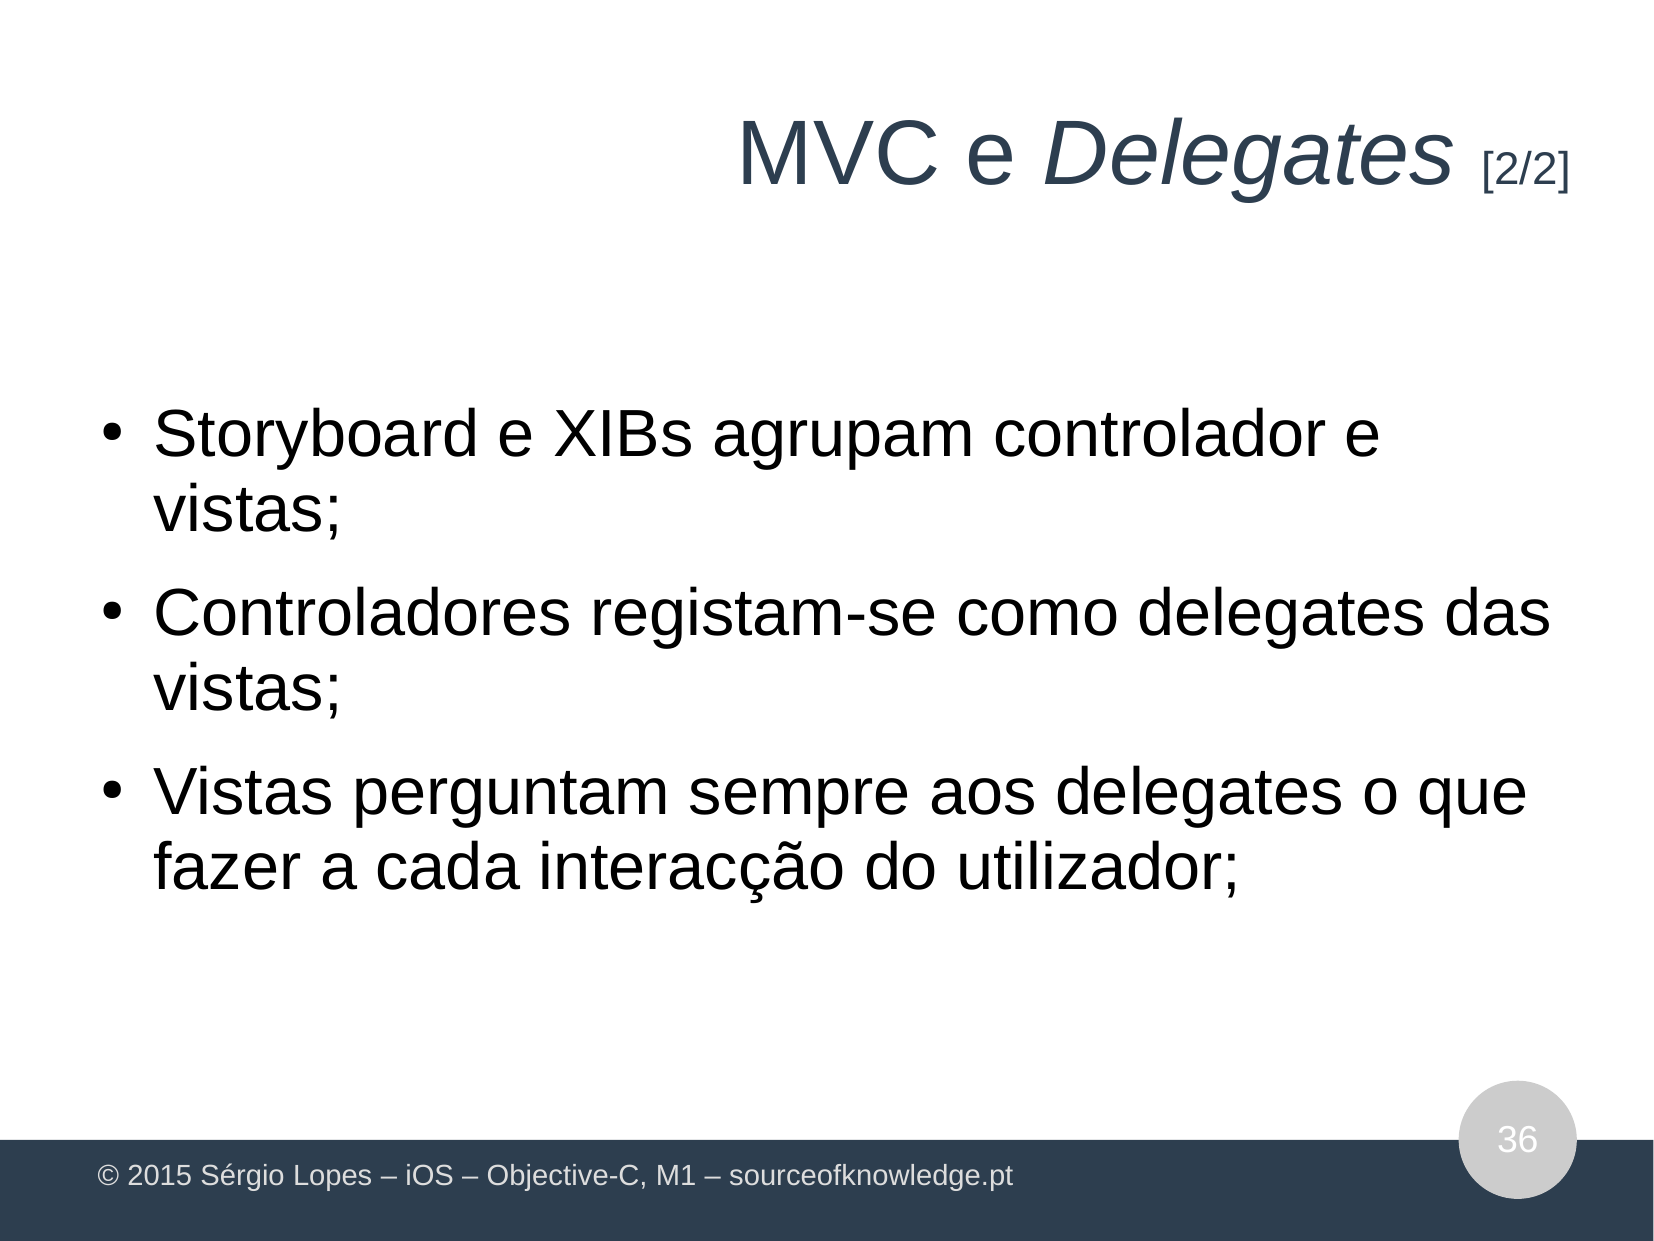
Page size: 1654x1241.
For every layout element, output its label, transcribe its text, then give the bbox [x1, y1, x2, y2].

text_box [0, 1139, 1654, 1241]
title MVC e Delegates [2/2] [82, 49, 1571, 257]
text_box © 2015 Sérgio Lopes – iOS – Objective-C, M1 – sourceofknowledge.pt [82, 1151, 1026, 1199]
list Storyboard e XIBs agrupam controlador e vistas; Controladores registam-se como delegates das vistas; Vistas perguntam sempre aos delegates o que fazer a cada interacção do utilizador; [82, 290, 1571, 1010]
text_box 36 [1458, 1080, 1577, 1199]
